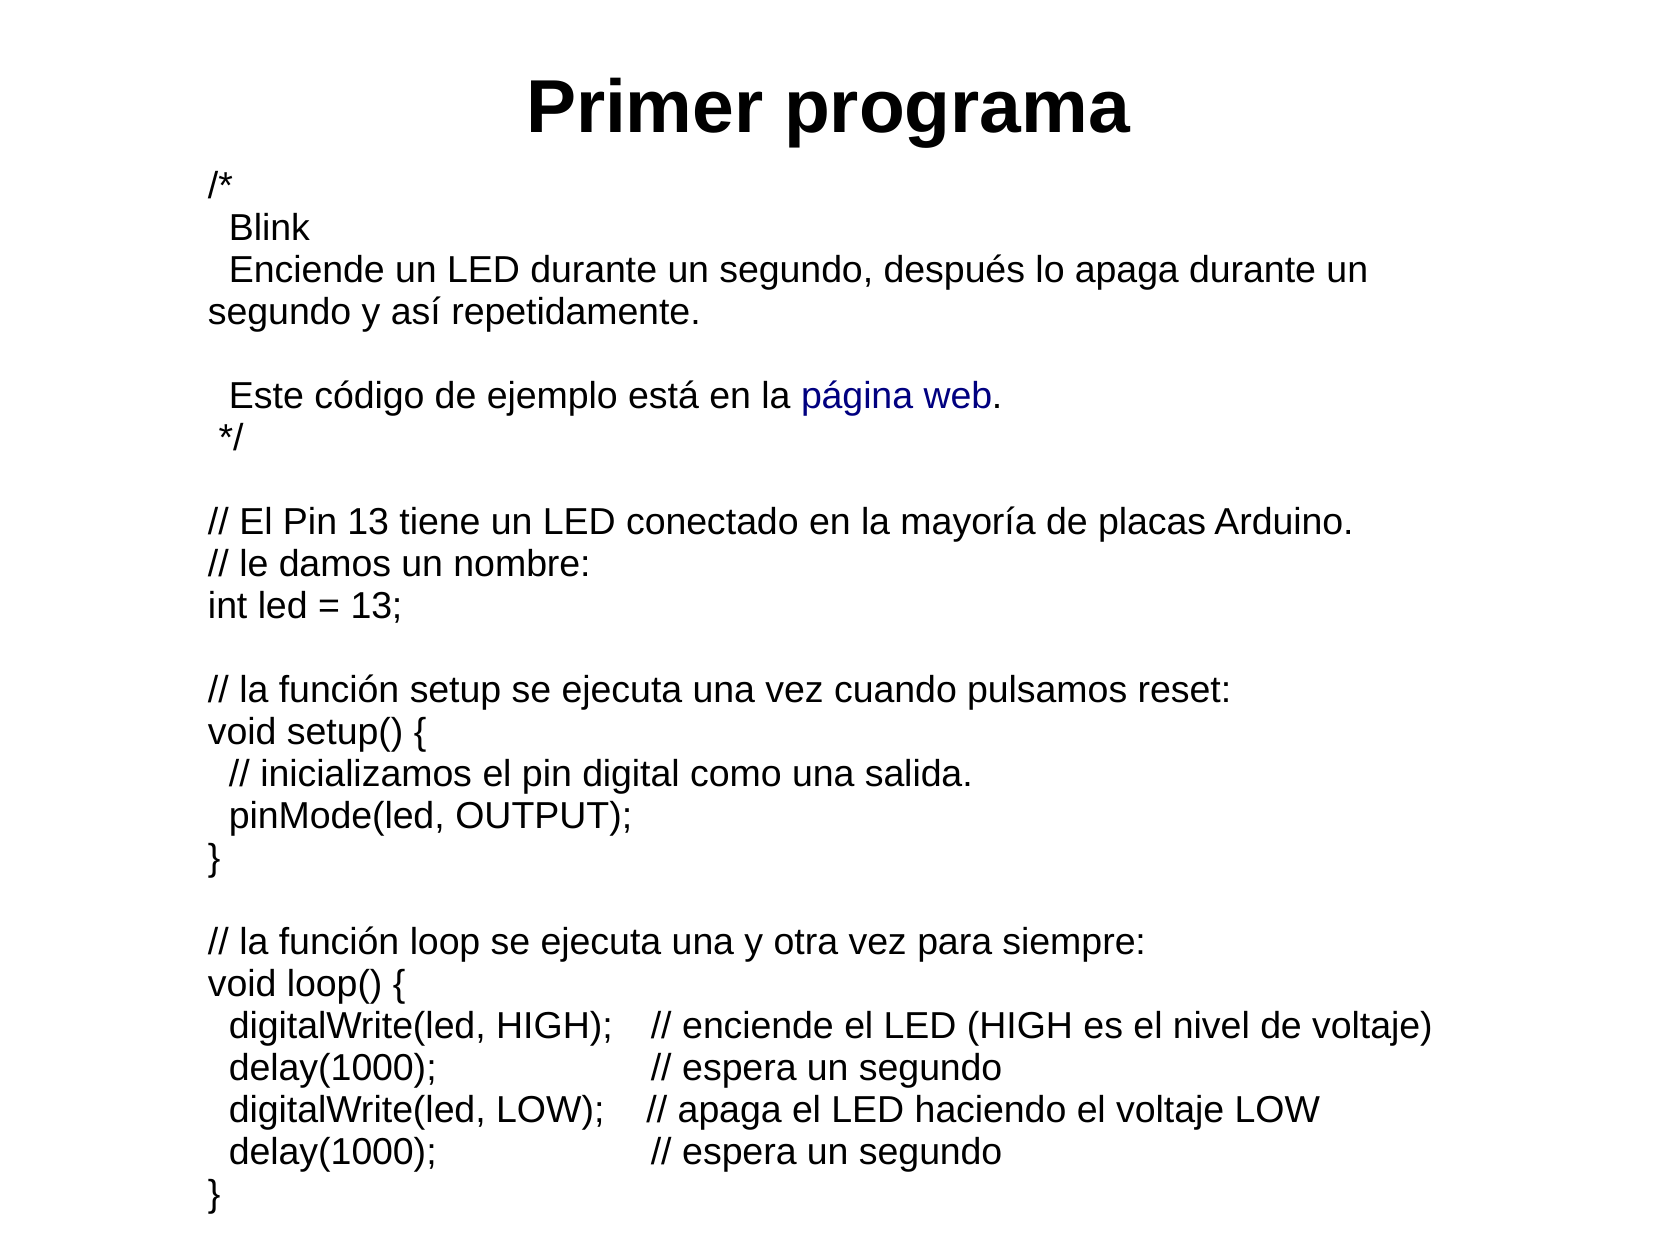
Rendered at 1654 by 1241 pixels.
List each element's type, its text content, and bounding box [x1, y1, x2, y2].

text_box /* Blink Enciende un LED durante un segundo, después lo apaga durante un segundo y así repetidamente. Este código de ejemplo está en la página web. */ // El Pin 13 tiene un LED conectado en la mayoría de placas Arduino. // le damos un nombre: int led = 13; // la función setup se ejecuta una vez cuando pulsamos reset: void setup() { // inicializamos el pin digital como una salida. pinMode(led, OUTPUT); } // la función loop se ejecuta una y otra vez para siempre: void loop() { digitalWrite(led, HIGH); // enciende el LED (HIGH es el nivel de voltaje) delay(1000); // espera un segundo digitalWrite(led, LOW); // apaga el LED haciendo el voltaje LOW delay(1000); // espera un segundo } [193, 157, 1512, 1241]
title Primer programa [84, 2, 1573, 210]
